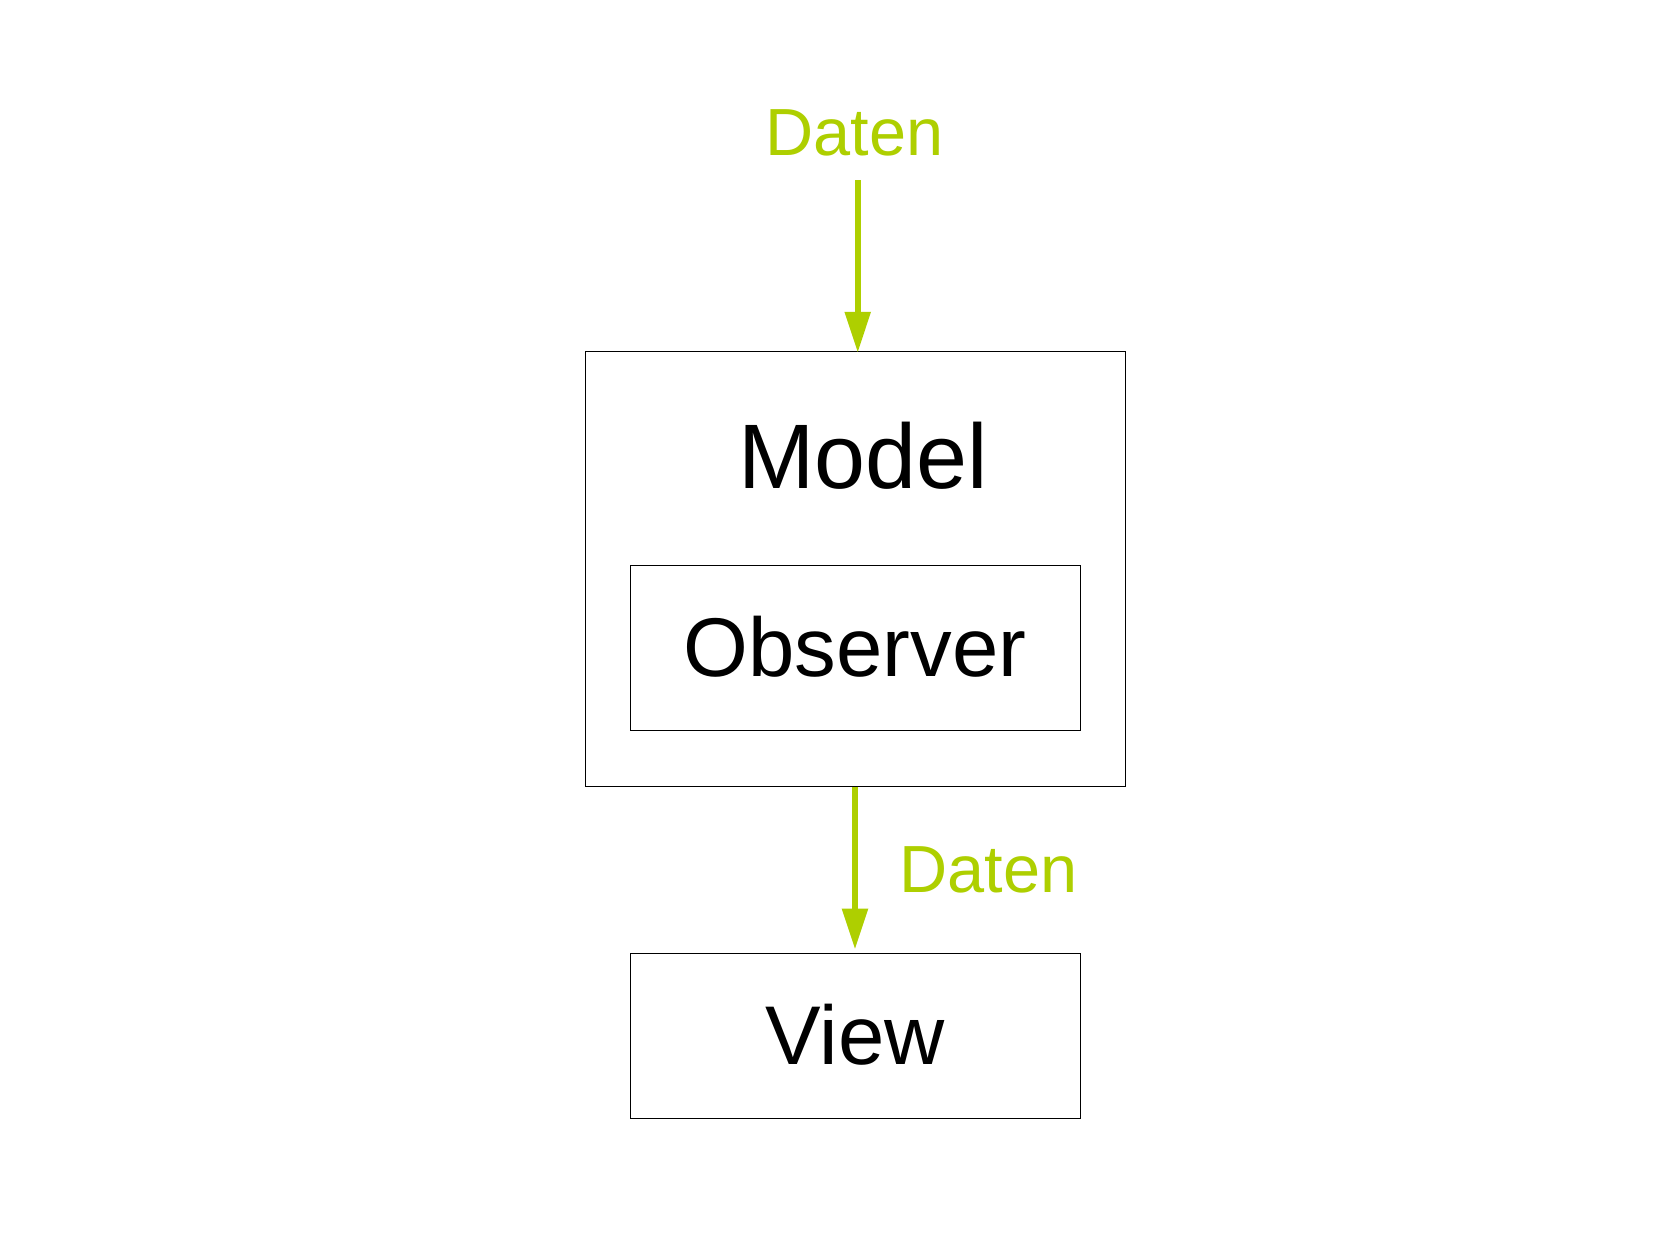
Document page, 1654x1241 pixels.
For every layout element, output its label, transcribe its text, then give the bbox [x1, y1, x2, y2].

text_box Daten [750, 87, 959, 177]
text_box Observer [630, 565, 1081, 731]
text_box Daten [885, 825, 1094, 915]
text_box Model [723, 398, 1004, 516]
text_box View [630, 953, 1081, 1119]
